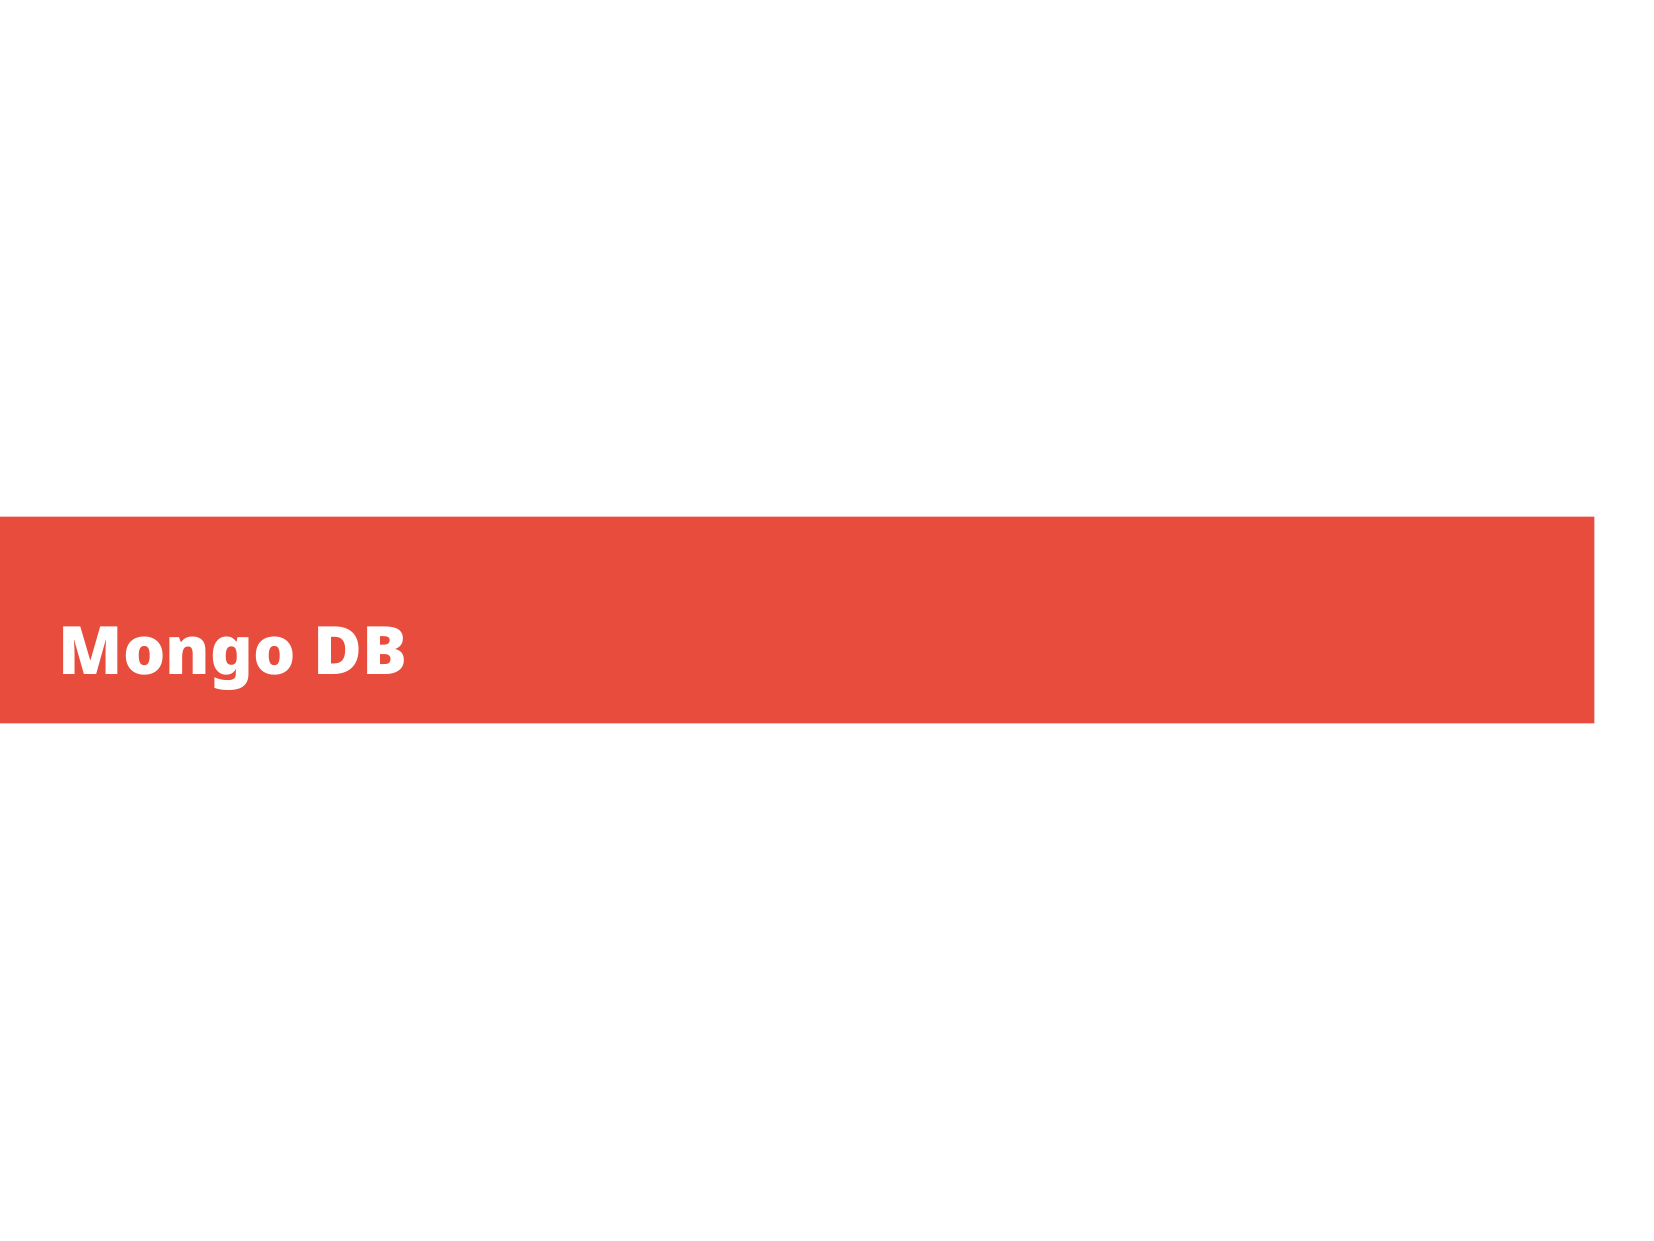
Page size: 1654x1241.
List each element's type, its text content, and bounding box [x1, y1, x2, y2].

title Mongo DB [59, 546, 1595, 694]
